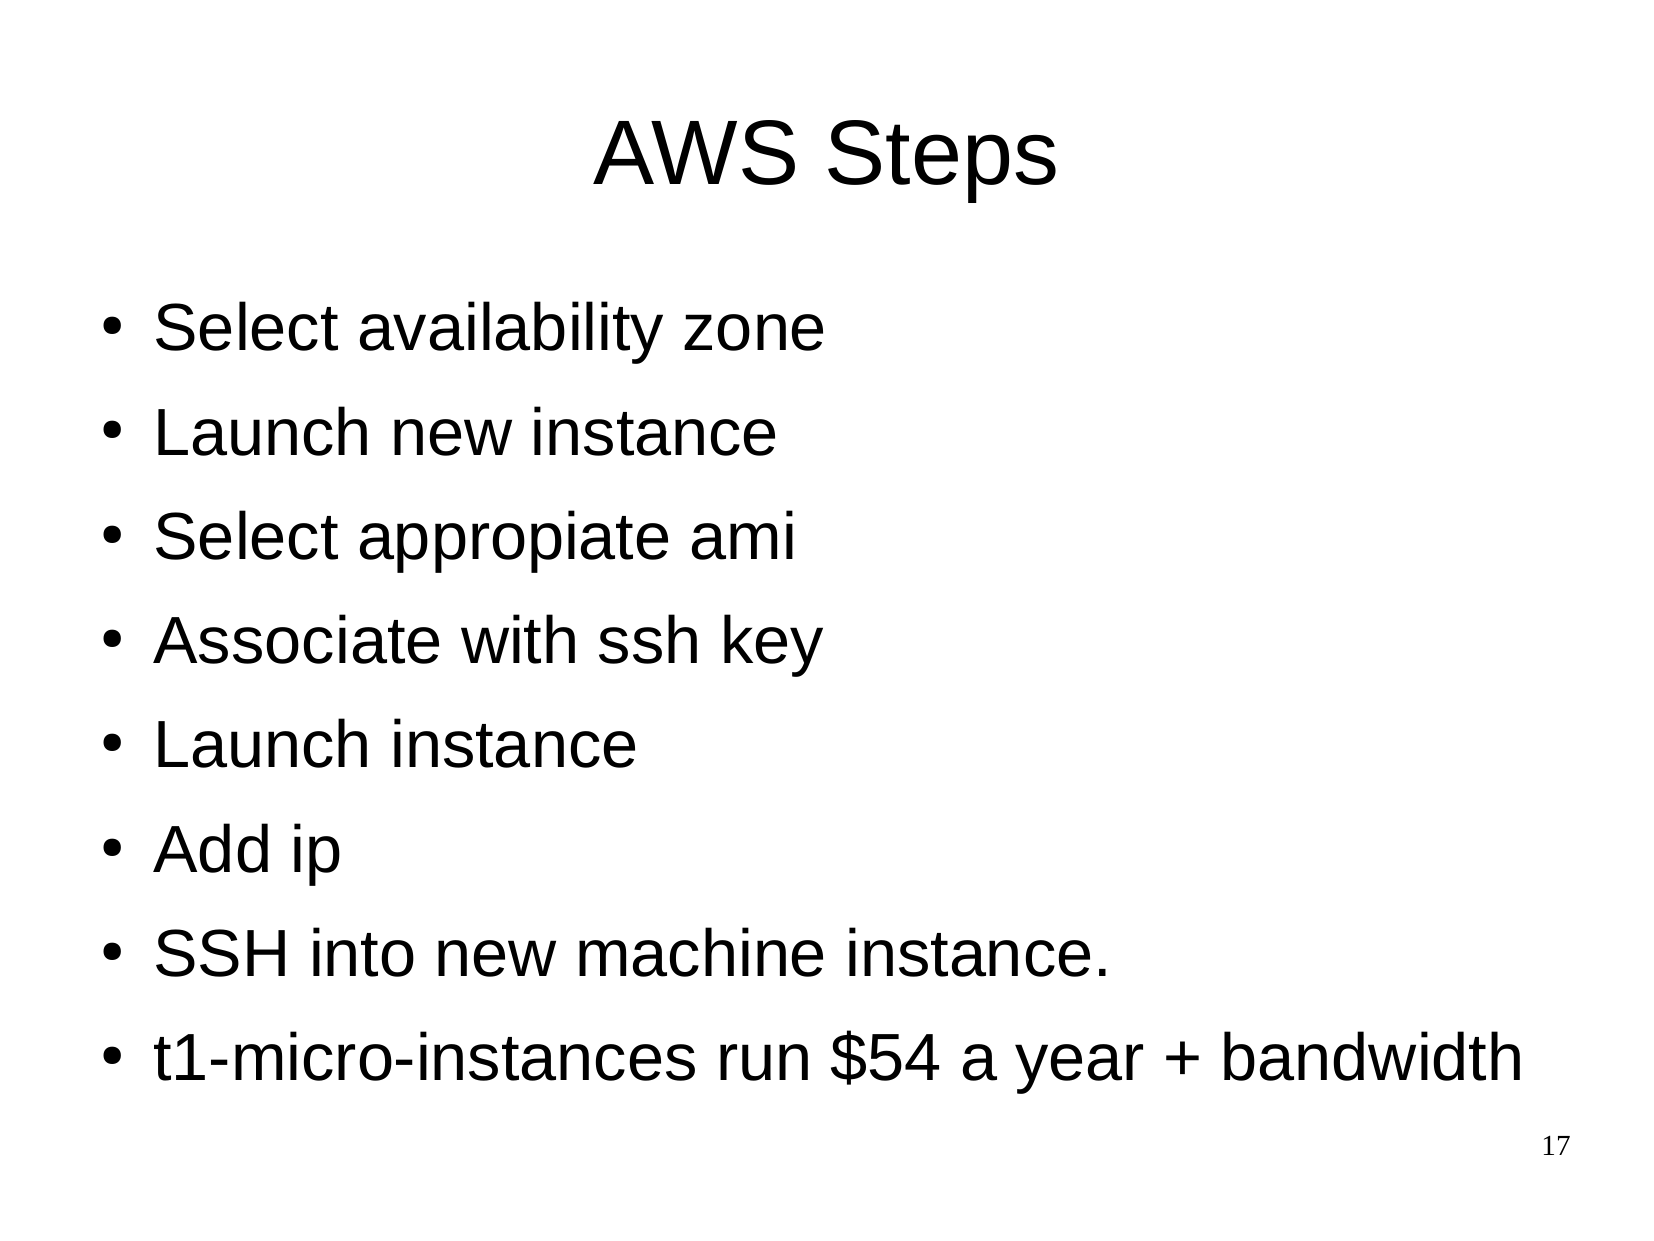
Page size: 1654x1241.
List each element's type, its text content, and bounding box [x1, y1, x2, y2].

title AWS Steps [82, 49, 1571, 257]
list Select availability zone Launch new instance Select appropiate ami Associate with ssh key Launch instance Add ip SSH into new machine instance. t1-micro-instances run $54 a year + bandwidth [82, 290, 1571, 1109]
